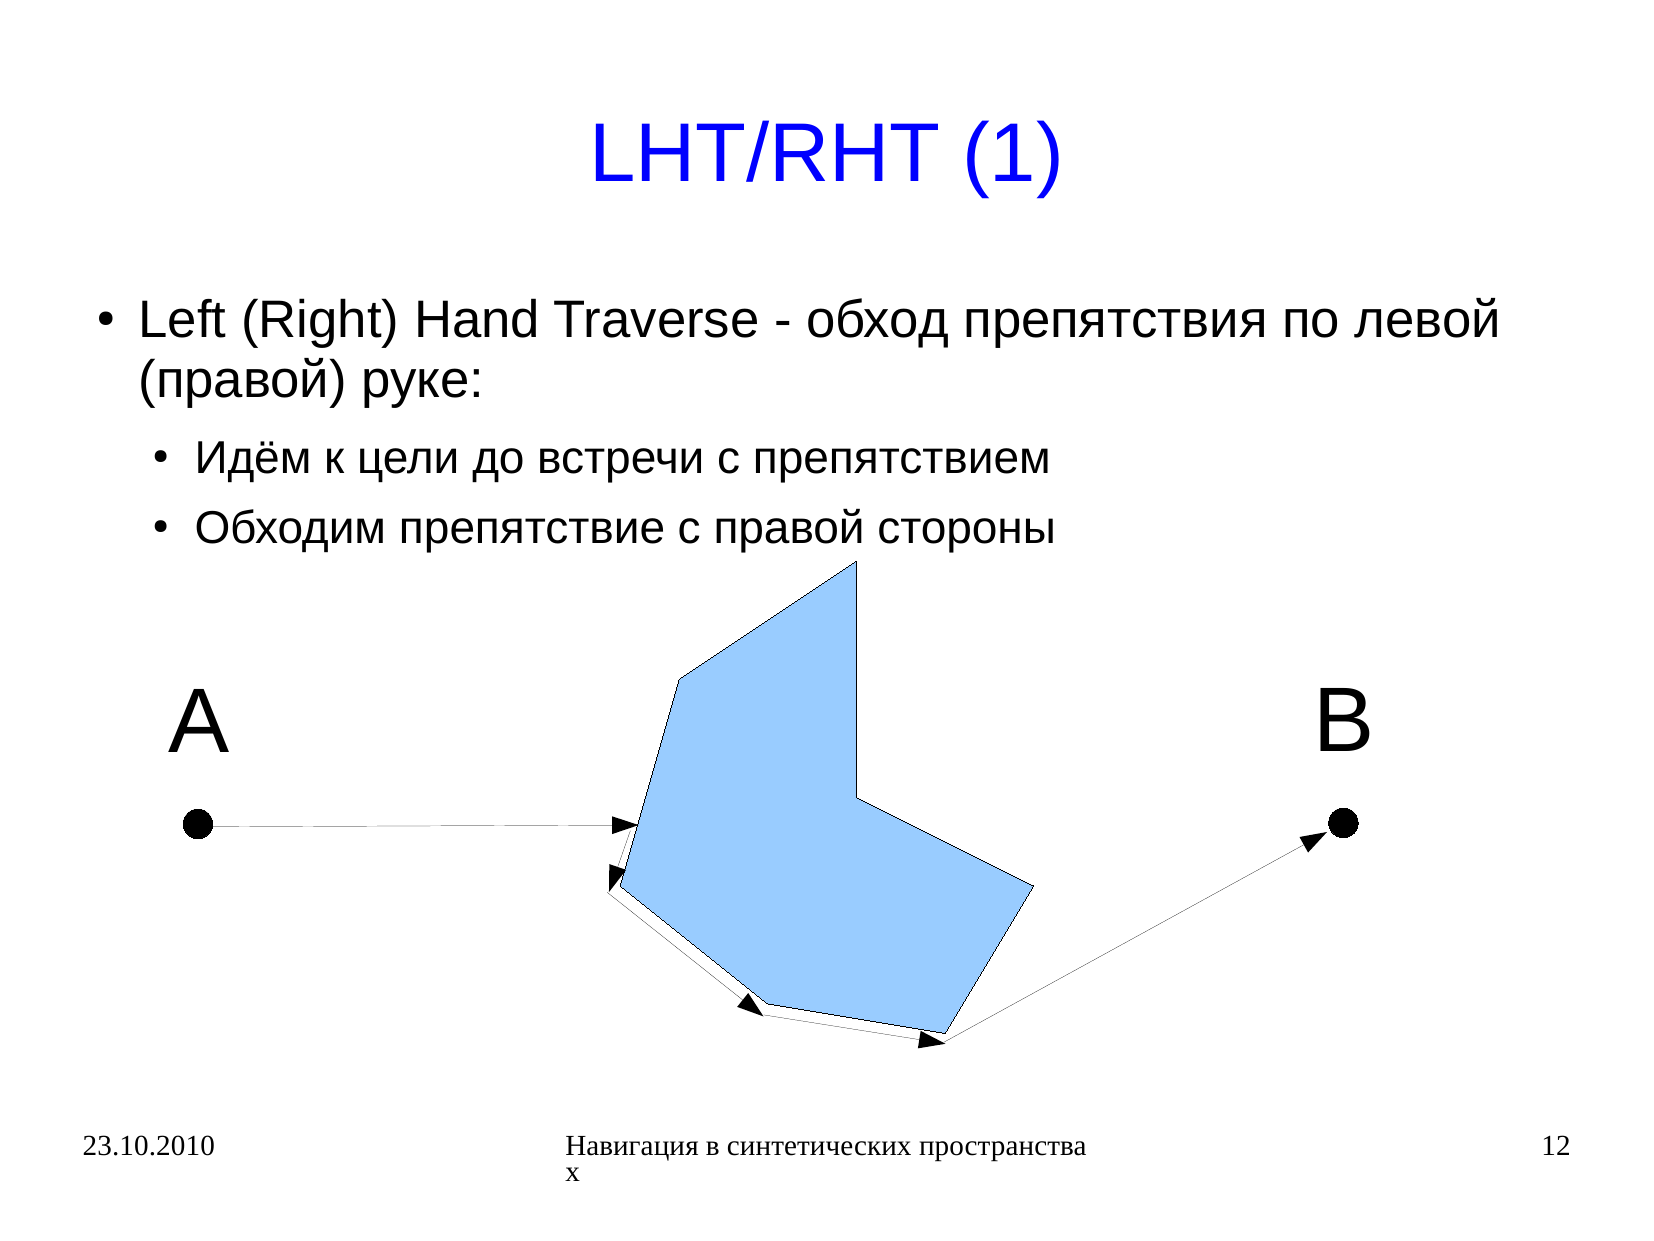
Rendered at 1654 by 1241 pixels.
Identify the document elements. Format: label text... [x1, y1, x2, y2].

text_box [620, 561, 1034, 1034]
text_box A [153, 662, 302, 780]
text_box [1328, 808, 1359, 838]
text_box [183, 809, 213, 839]
text_box B [1299, 661, 1447, 779]
title LHT/RHT (1) [82, 49, 1571, 257]
list Left (Right) Hand Traverse - обход препятствия по левой (правой) руке: Идём к цели до встречи с препятствием Обходим препятствие с правой стороны [82, 290, 1571, 554]
